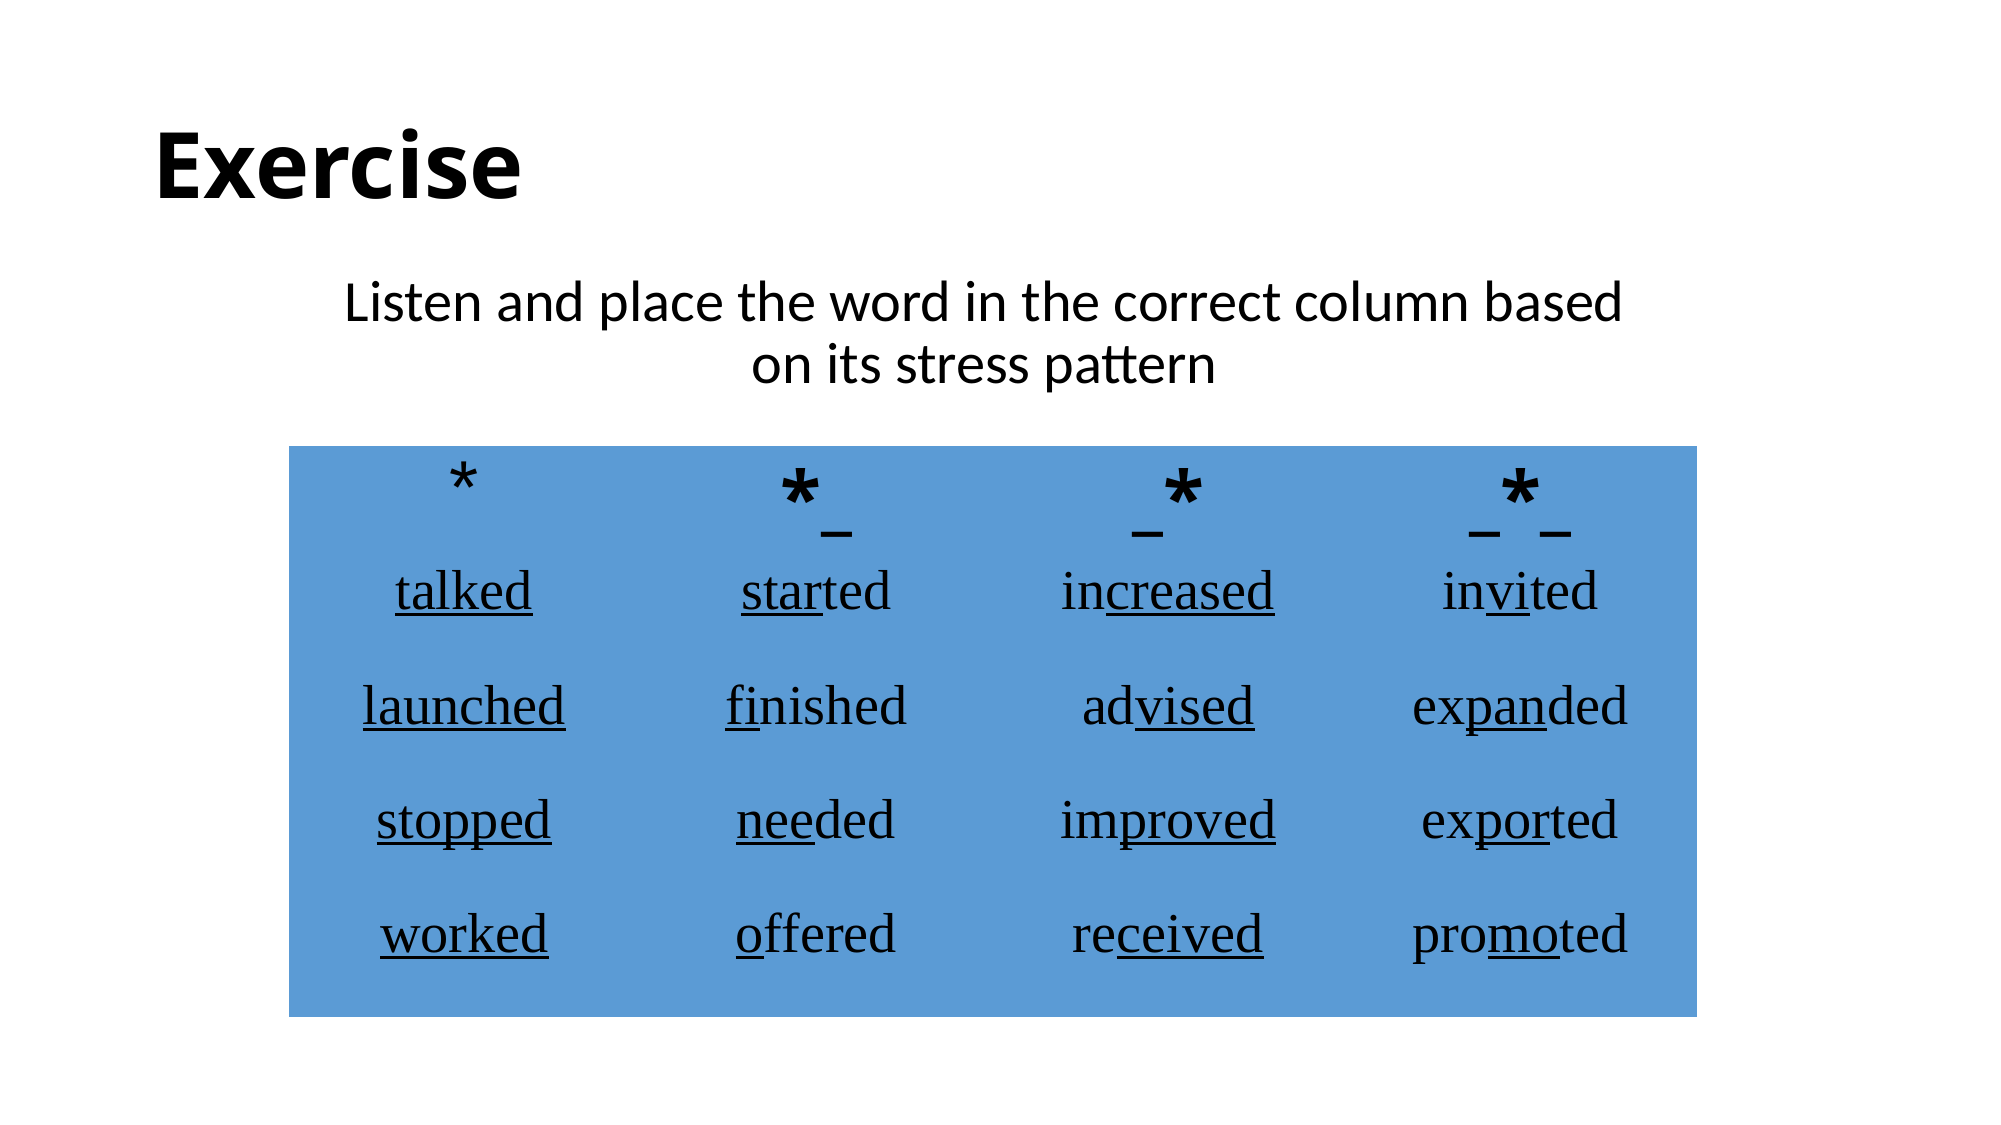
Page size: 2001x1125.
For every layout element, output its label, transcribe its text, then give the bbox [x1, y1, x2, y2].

table_header * [289, 446, 640, 560]
table_cell stopped [289, 788, 640, 902]
table_cell exported [1344, 788, 1697, 902]
table_cell increased [992, 560, 1344, 674]
table_cell expanded [1344, 674, 1697, 788]
title Exercise [137, 59, 1863, 278]
table_cell received [992, 902, 1344, 1017]
table_cell offered [640, 902, 992, 1017]
table_cell talked [289, 560, 640, 674]
table_cell promoted [1344, 902, 1697, 1017]
table_header _*_ [1344, 446, 1697, 560]
list Listen and place the word in the correct column based on its stress pattern [324, 263, 1645, 446]
table_cell improved [992, 788, 1344, 902]
table_header *_ [640, 446, 992, 560]
table_cell started [640, 560, 992, 674]
table_cell worked [289, 902, 640, 1017]
table_cell needed [640, 788, 992, 902]
table_cell invited [1344, 560, 1697, 674]
table_cell advised [992, 674, 1344, 788]
table_cell finished [640, 674, 992, 788]
table_header _* [992, 446, 1344, 560]
table_cell launched [289, 674, 640, 788]
